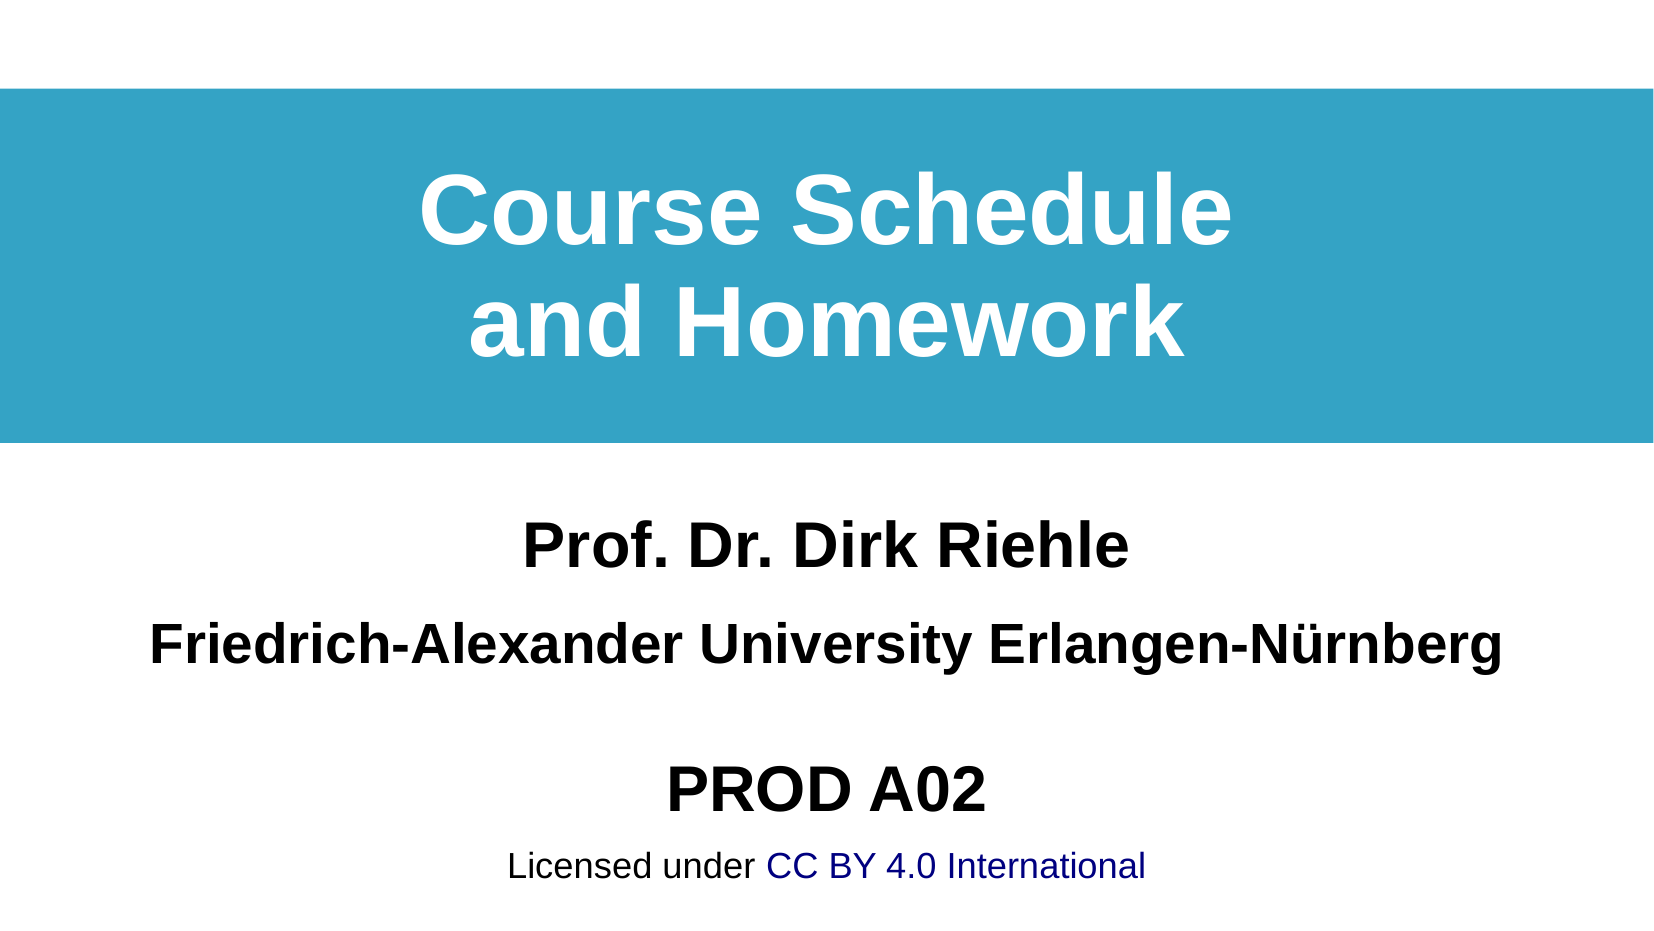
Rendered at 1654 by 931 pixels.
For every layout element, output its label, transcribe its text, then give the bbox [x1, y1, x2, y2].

title Course Schedule and Homework [0, 88, 1654, 443]
subtitle Prof. Dr. Dirk Riehle Friedrich-Alexander University Erlangen-Nürnberg PROD A02 Licensed under CC BY 4.0 International [29, 472, 1625, 886]
